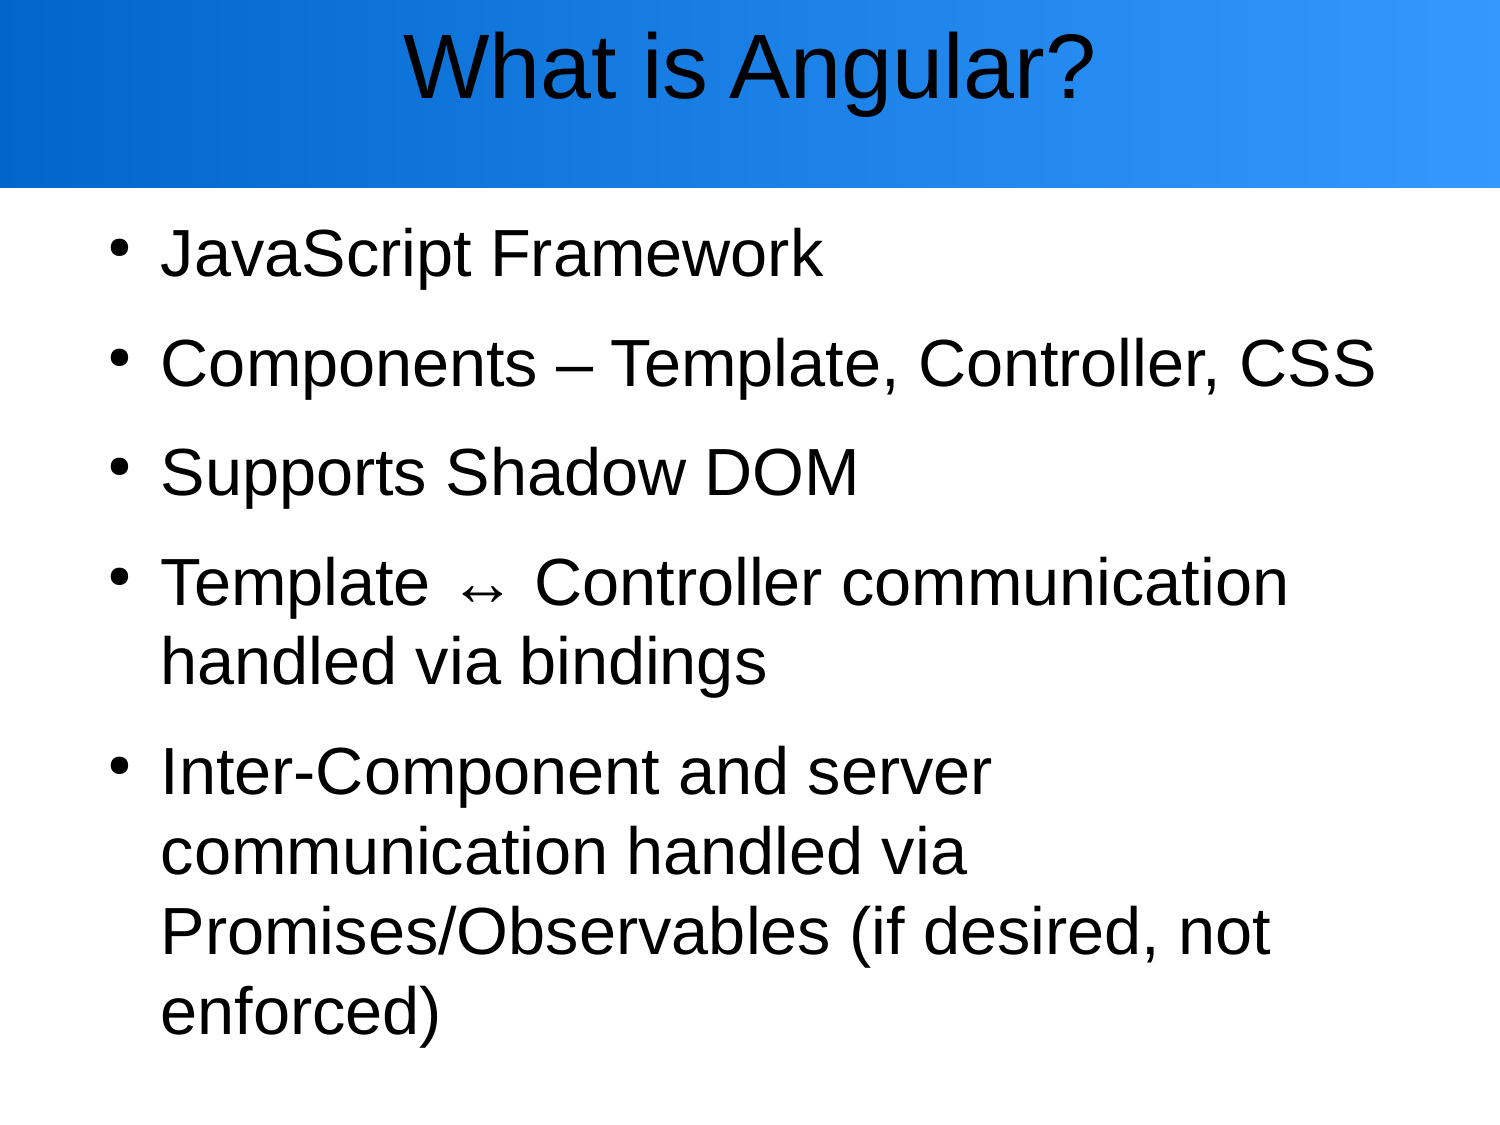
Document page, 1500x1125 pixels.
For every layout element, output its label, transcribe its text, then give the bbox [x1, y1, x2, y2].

list JavaScript Framework Components – Template, Controller, CSS Supports Shadow DOM Template ↔ Controller communication handled via bindings Inter-Component and server communication handled via Promises/Observables (if desired, not enforced) [75, 257, 1425, 1000]
title What is Angular? [0, 0, 1500, 188]
